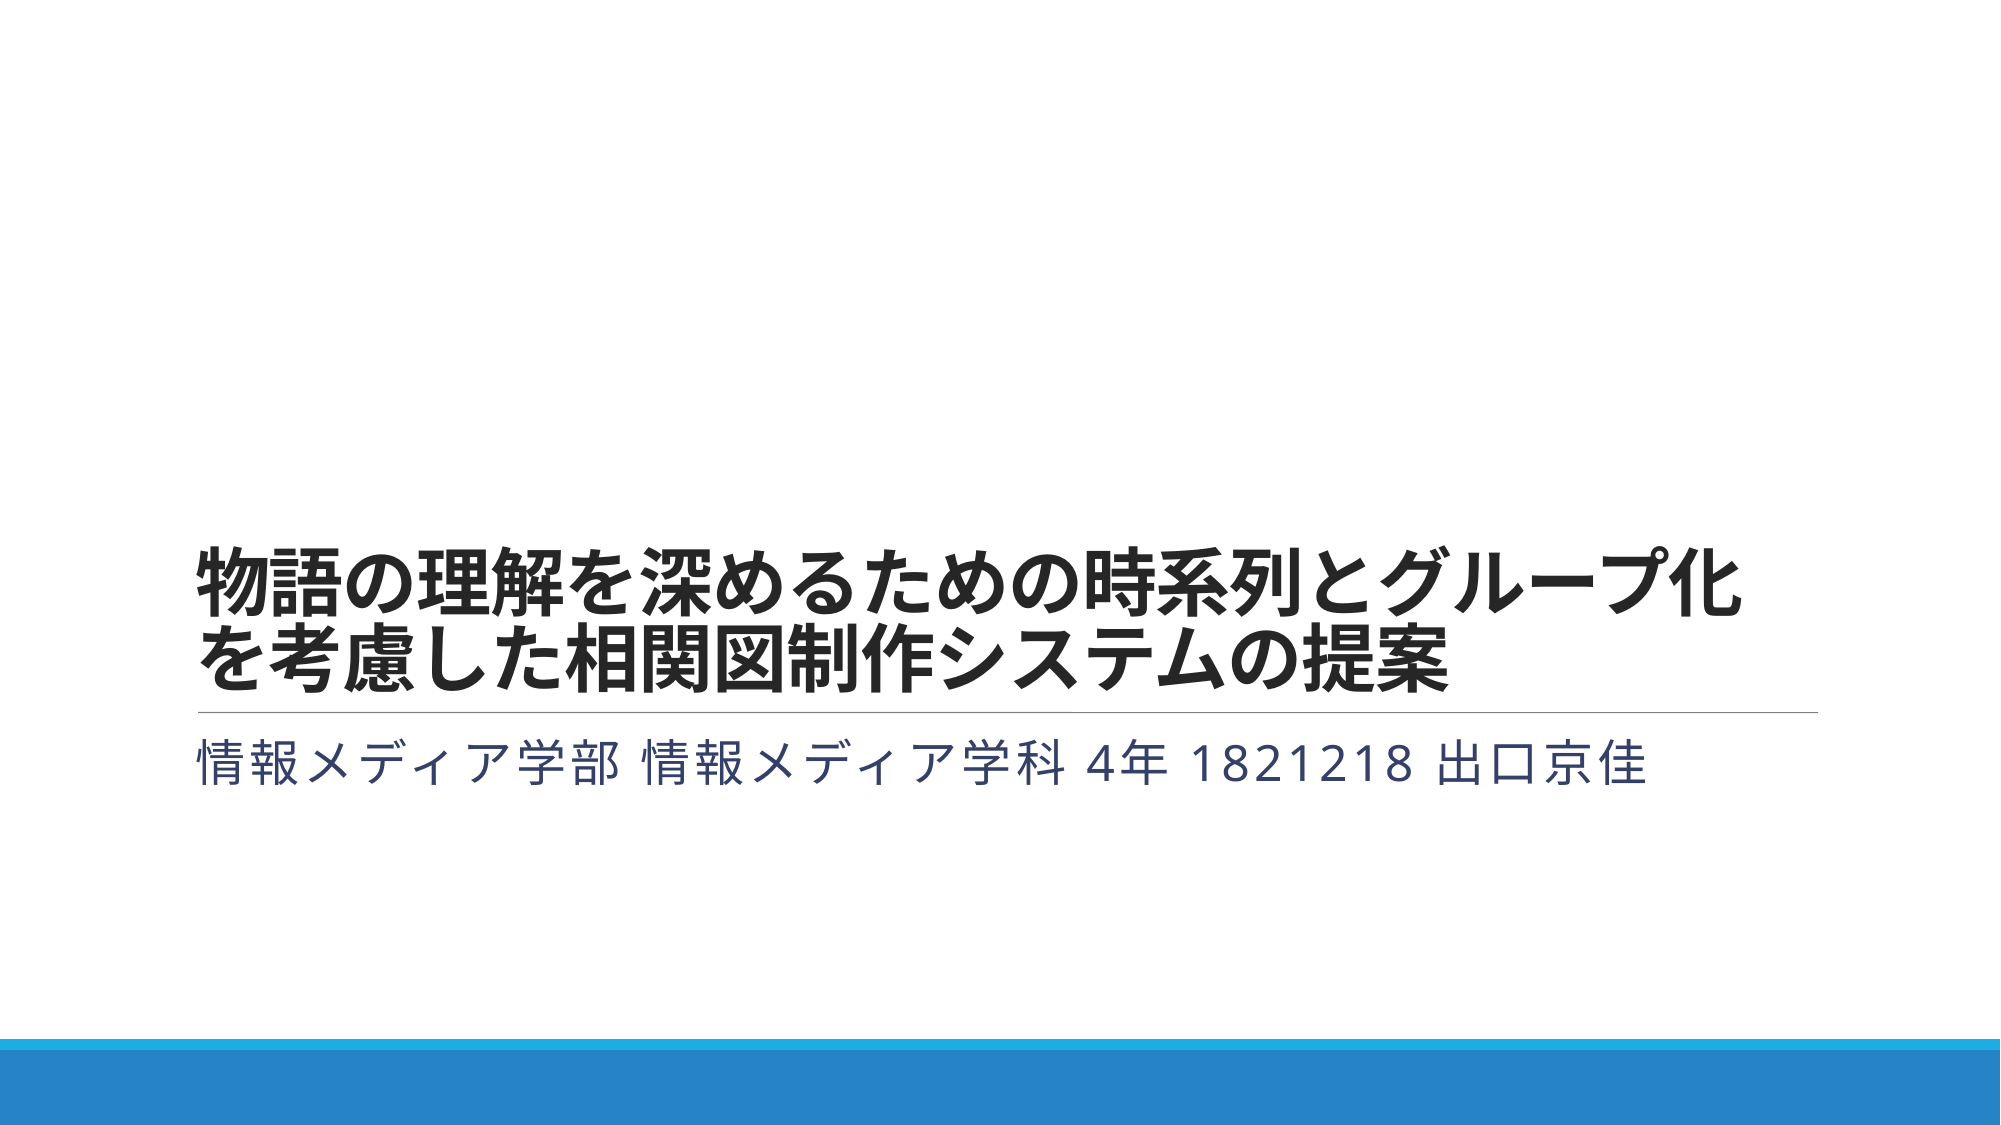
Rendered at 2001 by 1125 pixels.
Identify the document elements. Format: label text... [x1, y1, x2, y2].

subtitle 情報メディア学部 情報メディア学科 4年 1821218 出口京佳 [180, 730, 1831, 919]
title 物語の理解を深めるための時系列とグループ化を考慮した相関図制作システムの提案 [180, 124, 1830, 710]
